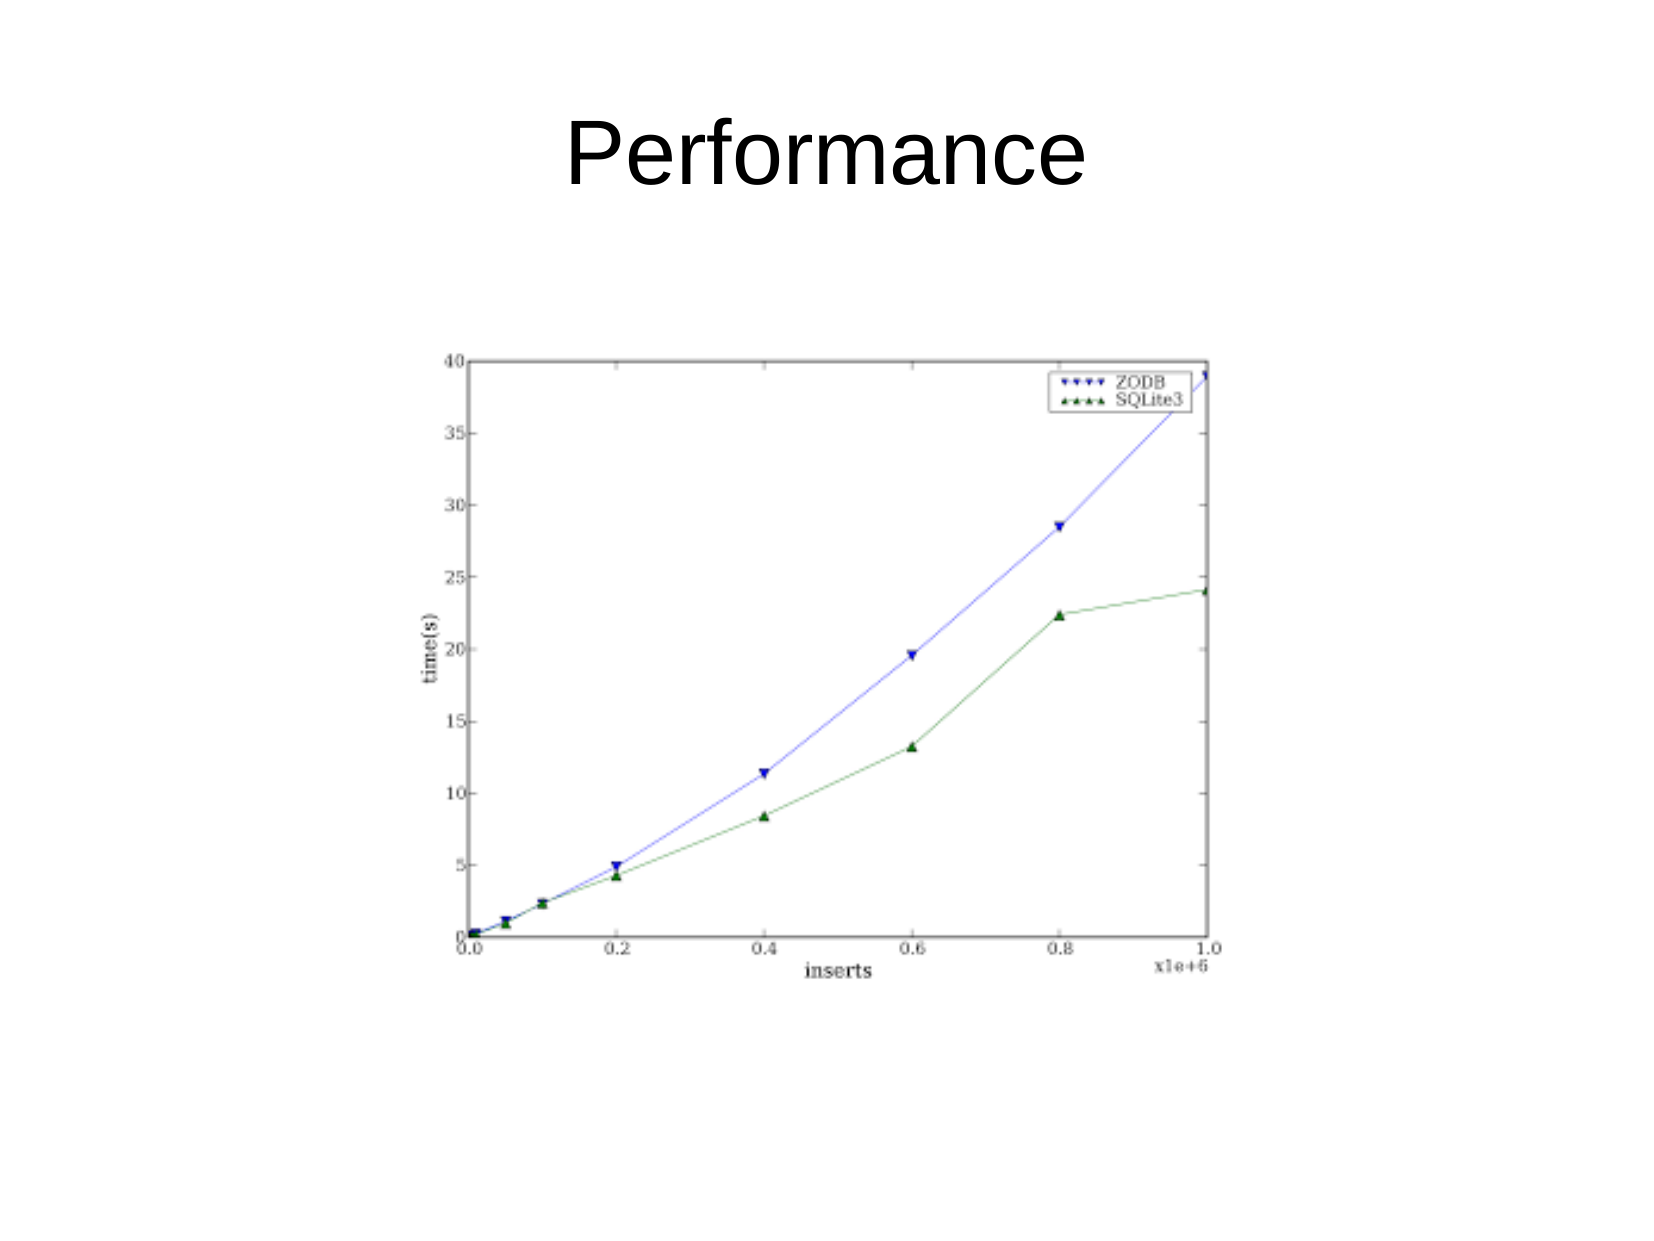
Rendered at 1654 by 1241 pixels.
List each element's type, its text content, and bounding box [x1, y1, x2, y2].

title Performance [82, 49, 1571, 257]
picture [350, 290, 1303, 1010]
